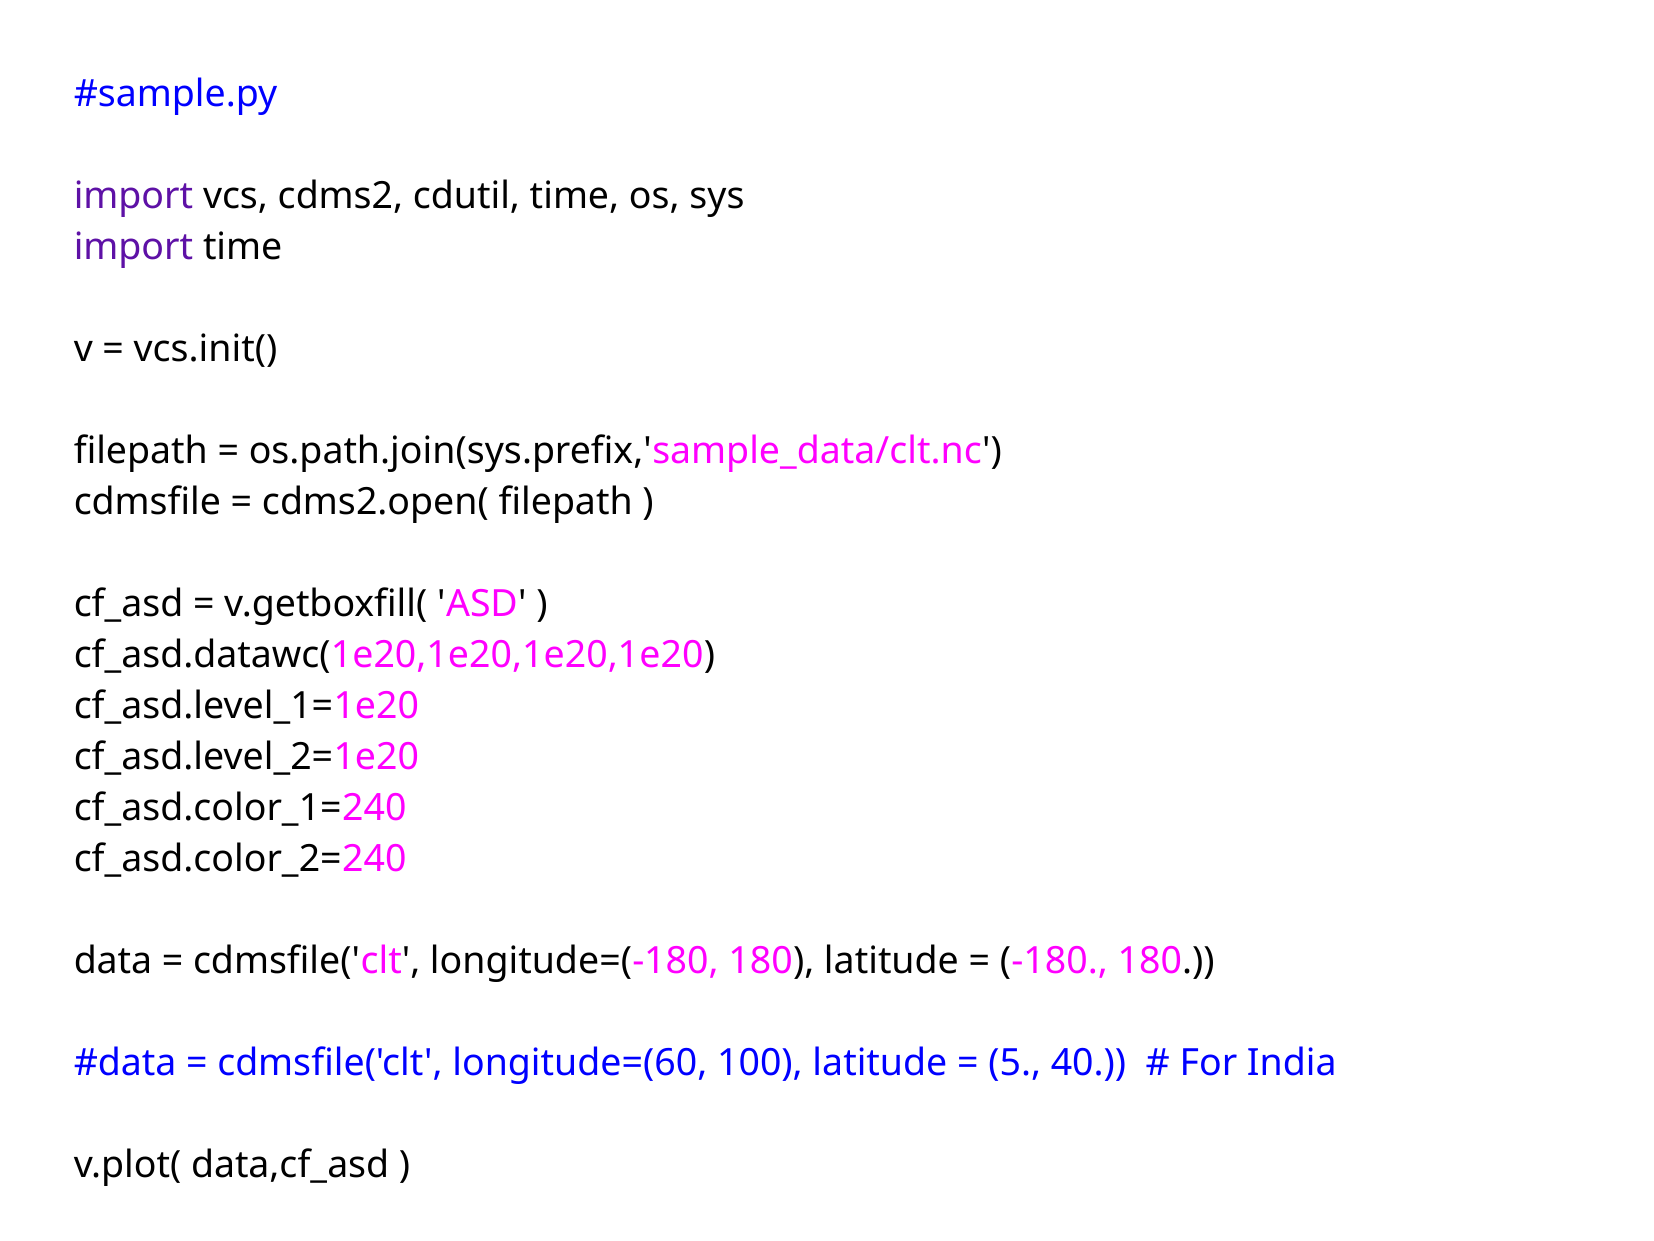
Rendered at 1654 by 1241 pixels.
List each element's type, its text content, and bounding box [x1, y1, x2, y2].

text_box #sample.py import vcs, cdms2, cdutil, time, os, sys import time v = vcs.init() filepath = os.path.join(sys.prefix,'sample_data/clt.nc') cdmsfile = cdms2.open( filepath ) cf_asd = v.getboxfill( 'ASD' ) cf_asd.datawc(1e20,1e20,1e20,1e20) cf_asd.level_1=1e20 cf_asd.level_2=1e20 cf_asd.color_1=240 cf_asd.color_2=240 data = cdmsfile('clt', longitude=(-180, 180), latitude = (-180., 180.)) #data = cdmsfile('clt', longitude=(60, 100), latitude = (5., 40.)) # For India v.plot( data,cf_asd ) [59, 59, 1536, 1148]
